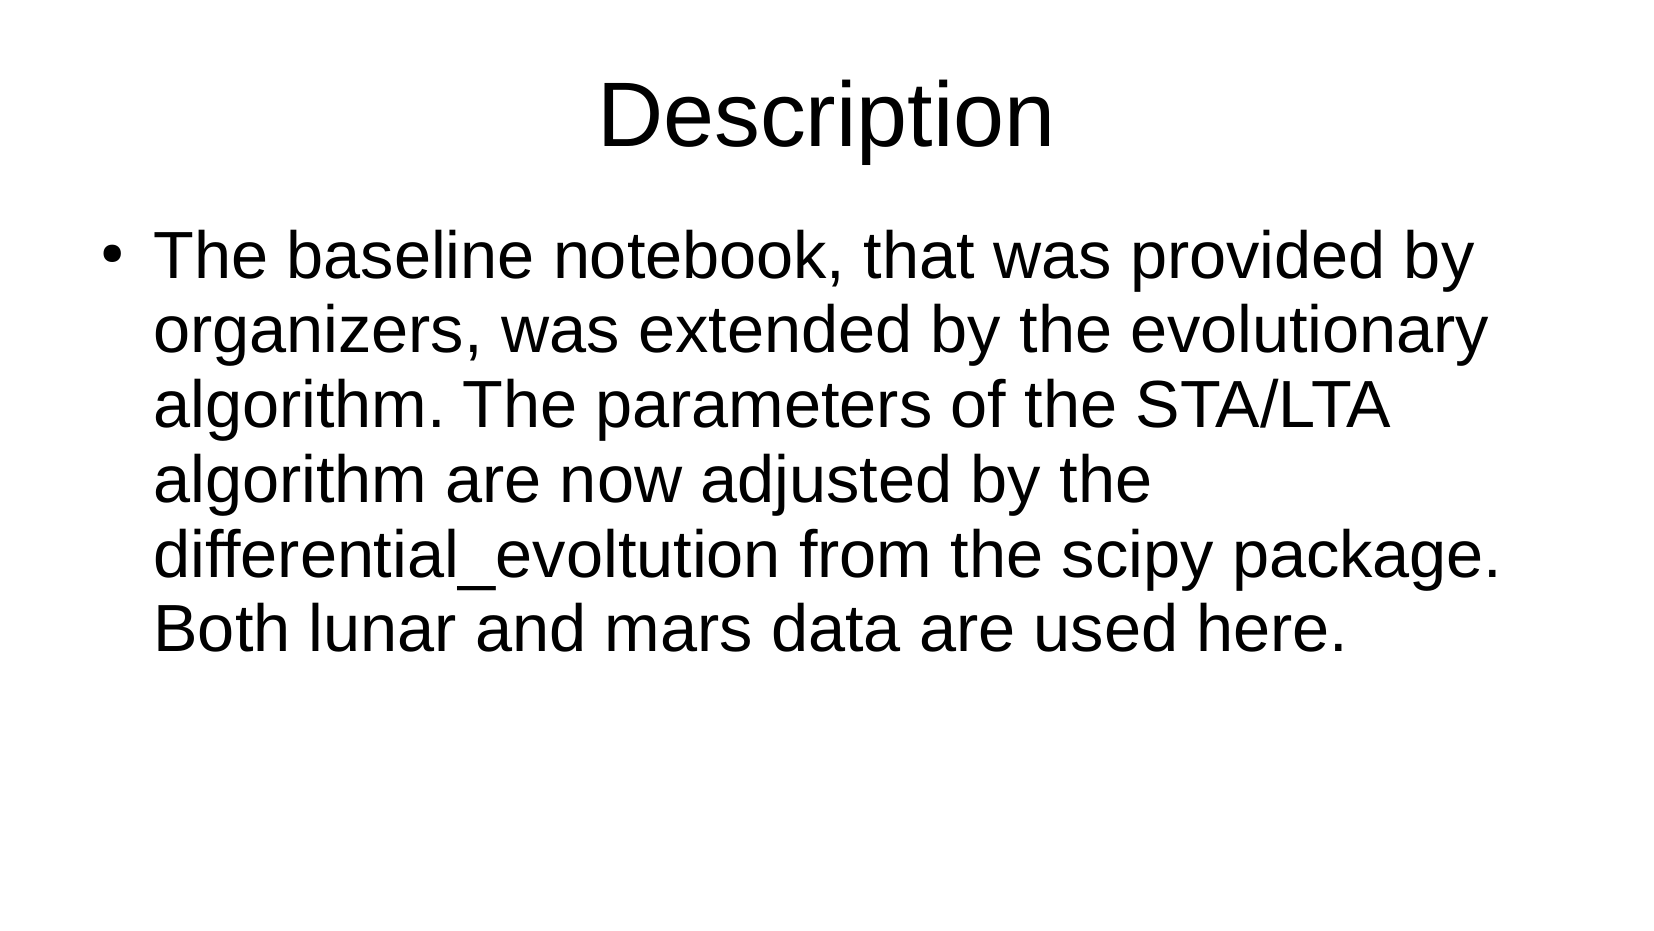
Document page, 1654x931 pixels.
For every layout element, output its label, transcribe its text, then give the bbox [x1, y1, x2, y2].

title Description [82, 37, 1571, 193]
list The baseline notebook, that was provided by organizers, was extended by the evolutionary algorithm. The parameters of the STA/LTA algorithm are now adjusted by the differential_evoltution from the scipy package. Both lunar and mars data are used here. [82, 217, 1571, 758]
